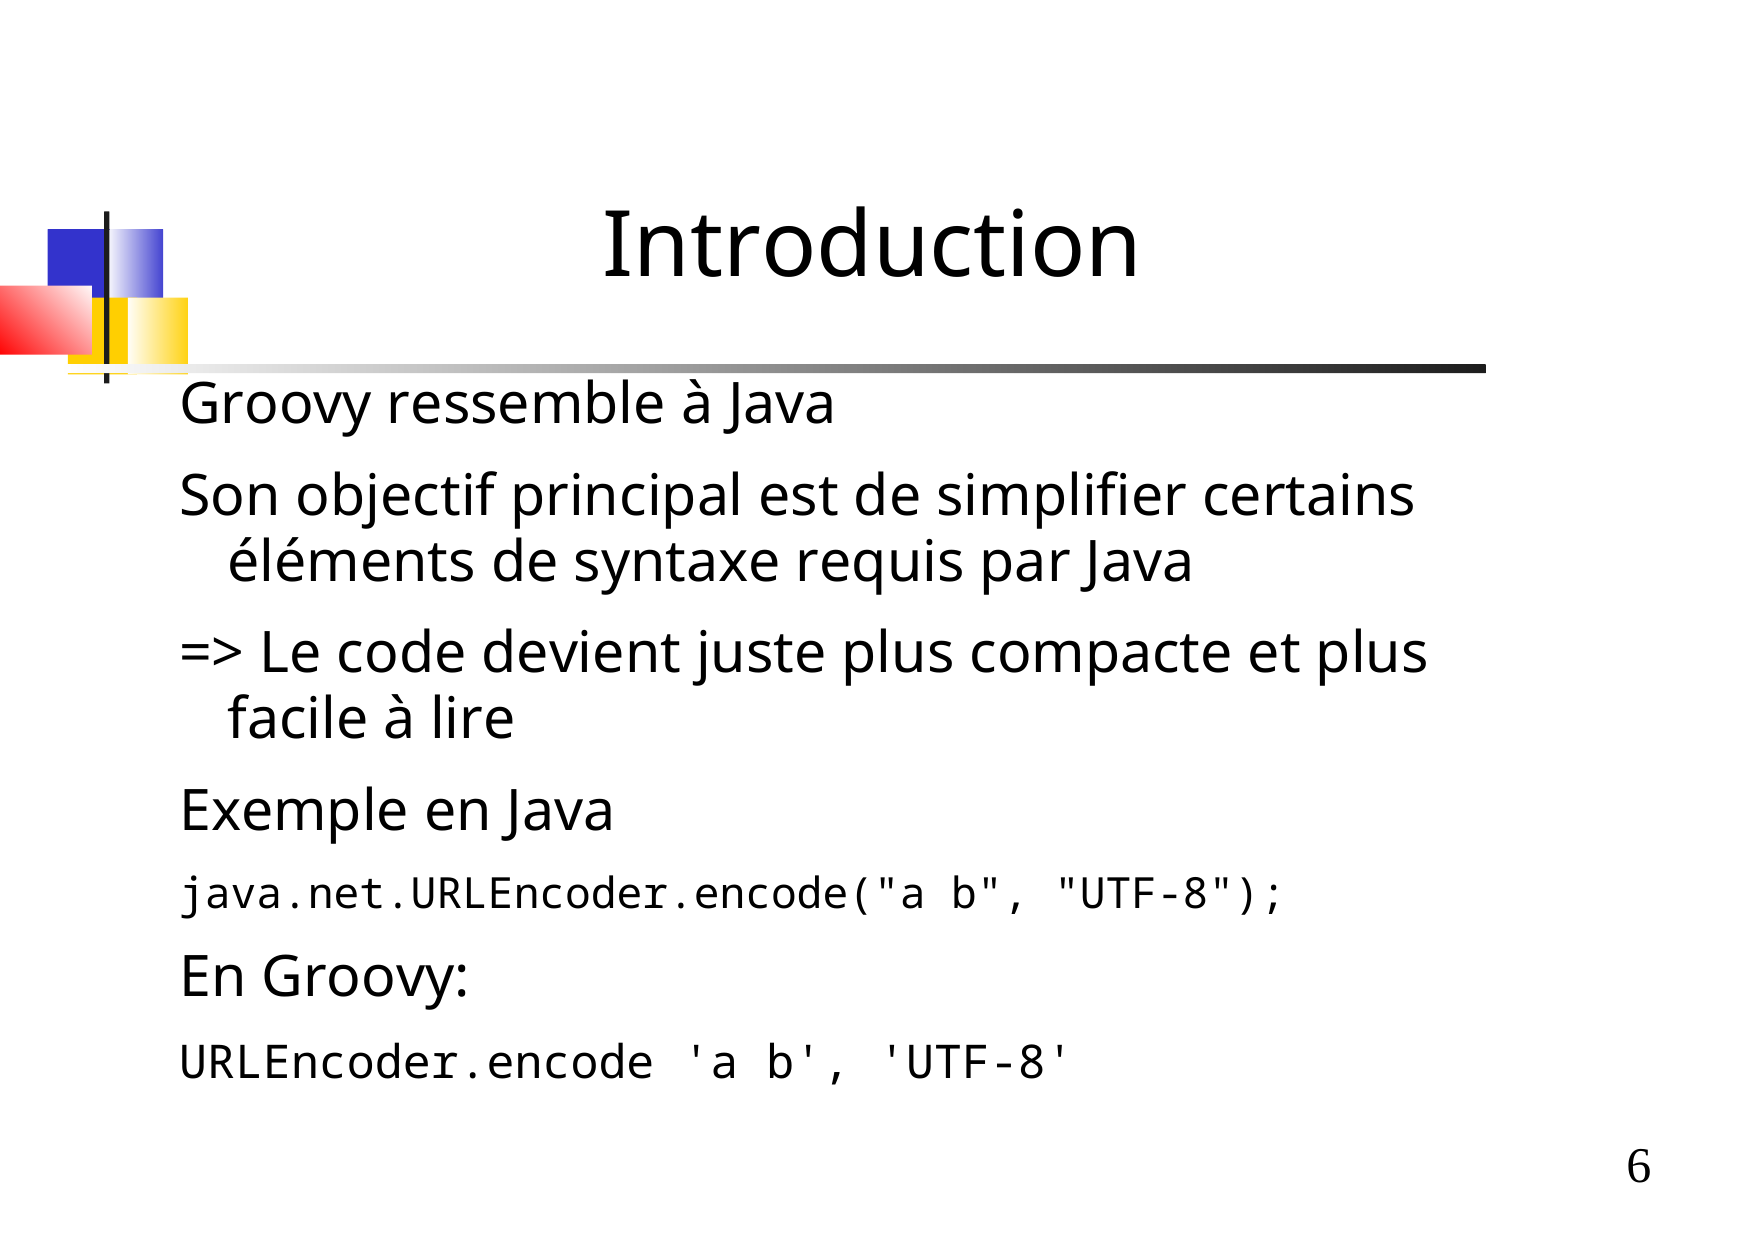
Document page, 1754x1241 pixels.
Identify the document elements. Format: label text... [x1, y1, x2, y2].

title Introduction [179, 139, 1567, 351]
list Groovy ressemble à Java Son objectif principal est de simplifier certains éléments de syntaxe requis par Java => Le code devient juste plus compacte et plus facile à lire Exemple en Java java.net.URLEncoder.encode("a b", "UTF-8"); En Groovy: URLEncoder.encode 'a b', 'UTF-8' [179, 371, 1567, 1091]
